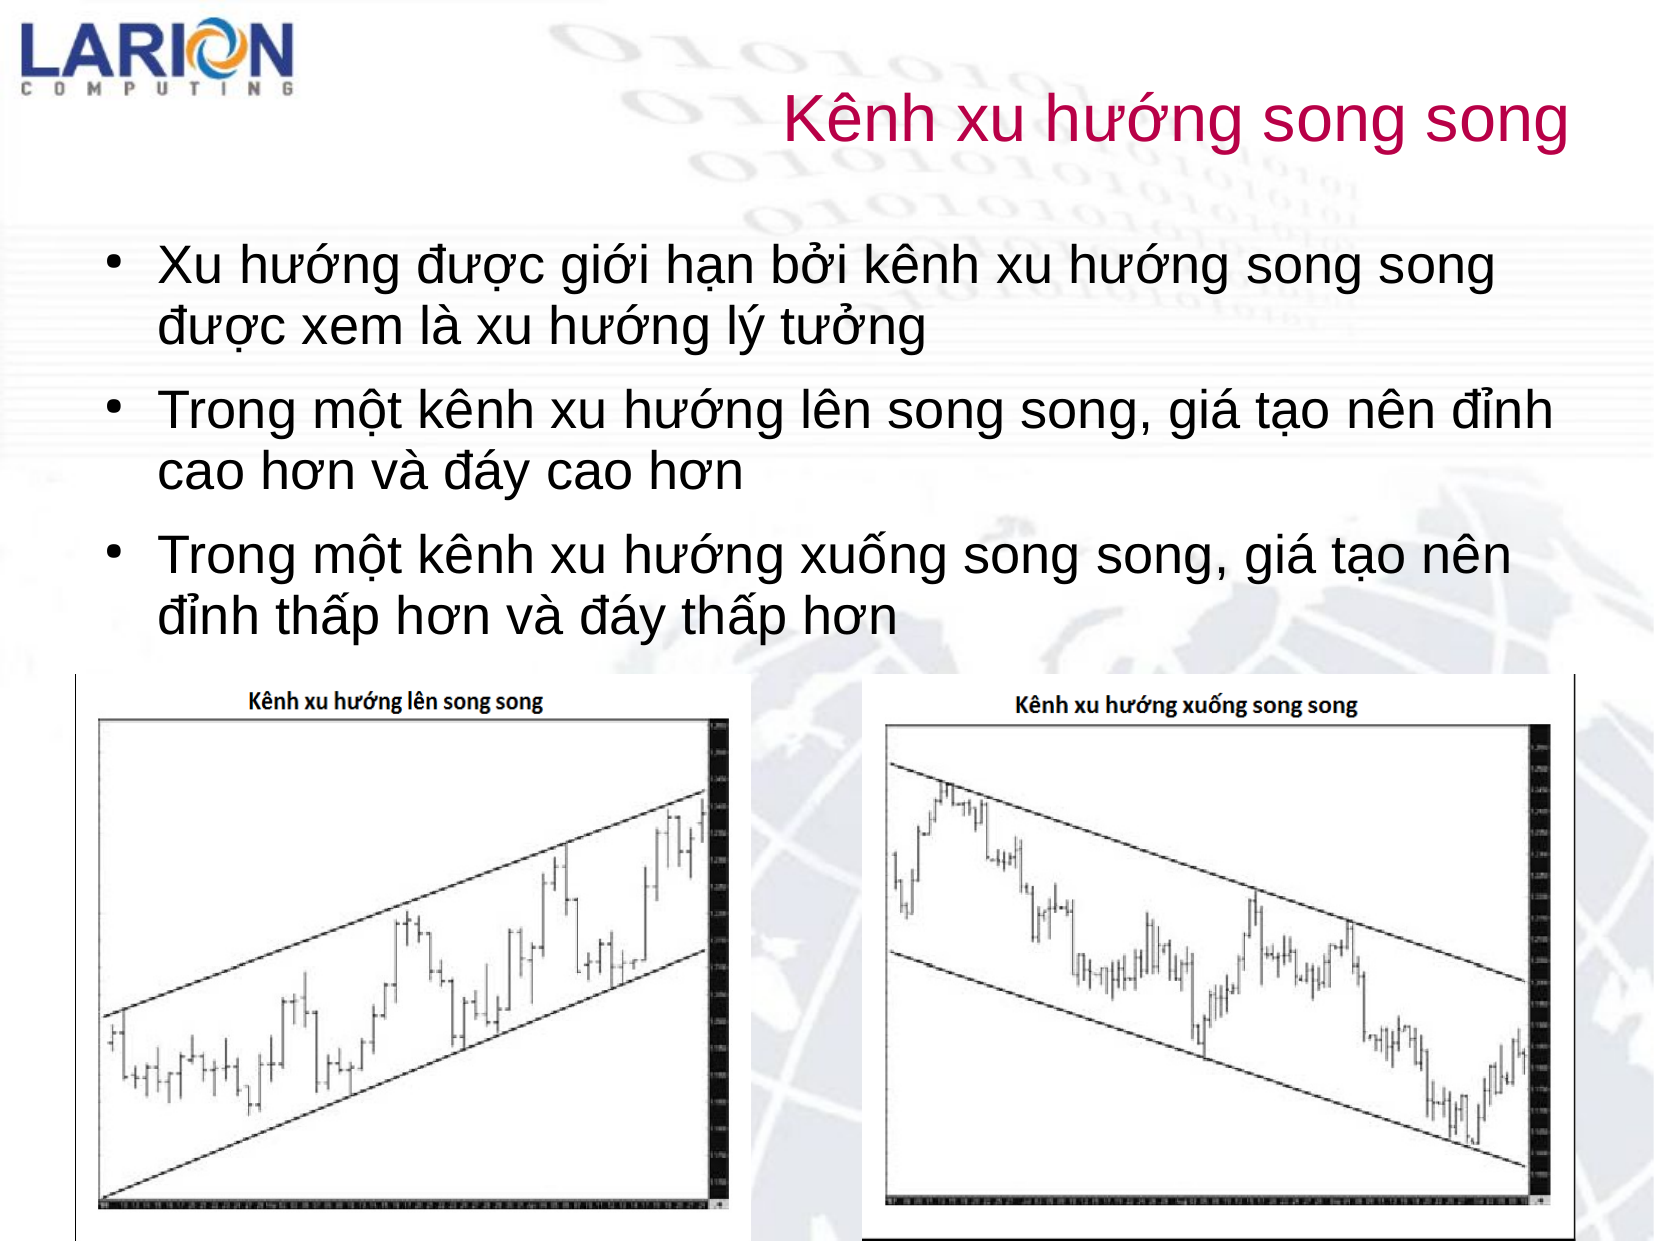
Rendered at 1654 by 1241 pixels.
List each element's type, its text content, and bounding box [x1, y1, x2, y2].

picture [0, 0, 1654, 1241]
list Xu hướng được giới hạn bởi kênh xu hướng song song được xem là xu hướng lý tưởng Trong một kênh xu hướng lên song song, giá tạo nên đỉnh cao hơn và đáy cao hơn Trong một kênh xu hướng xuống song song, giá tạo nên đỉnh thấp hơn và đáy thấp hơn [86, 234, 1576, 1228]
title Kênh xu hướng song song [300, 49, 1571, 188]
